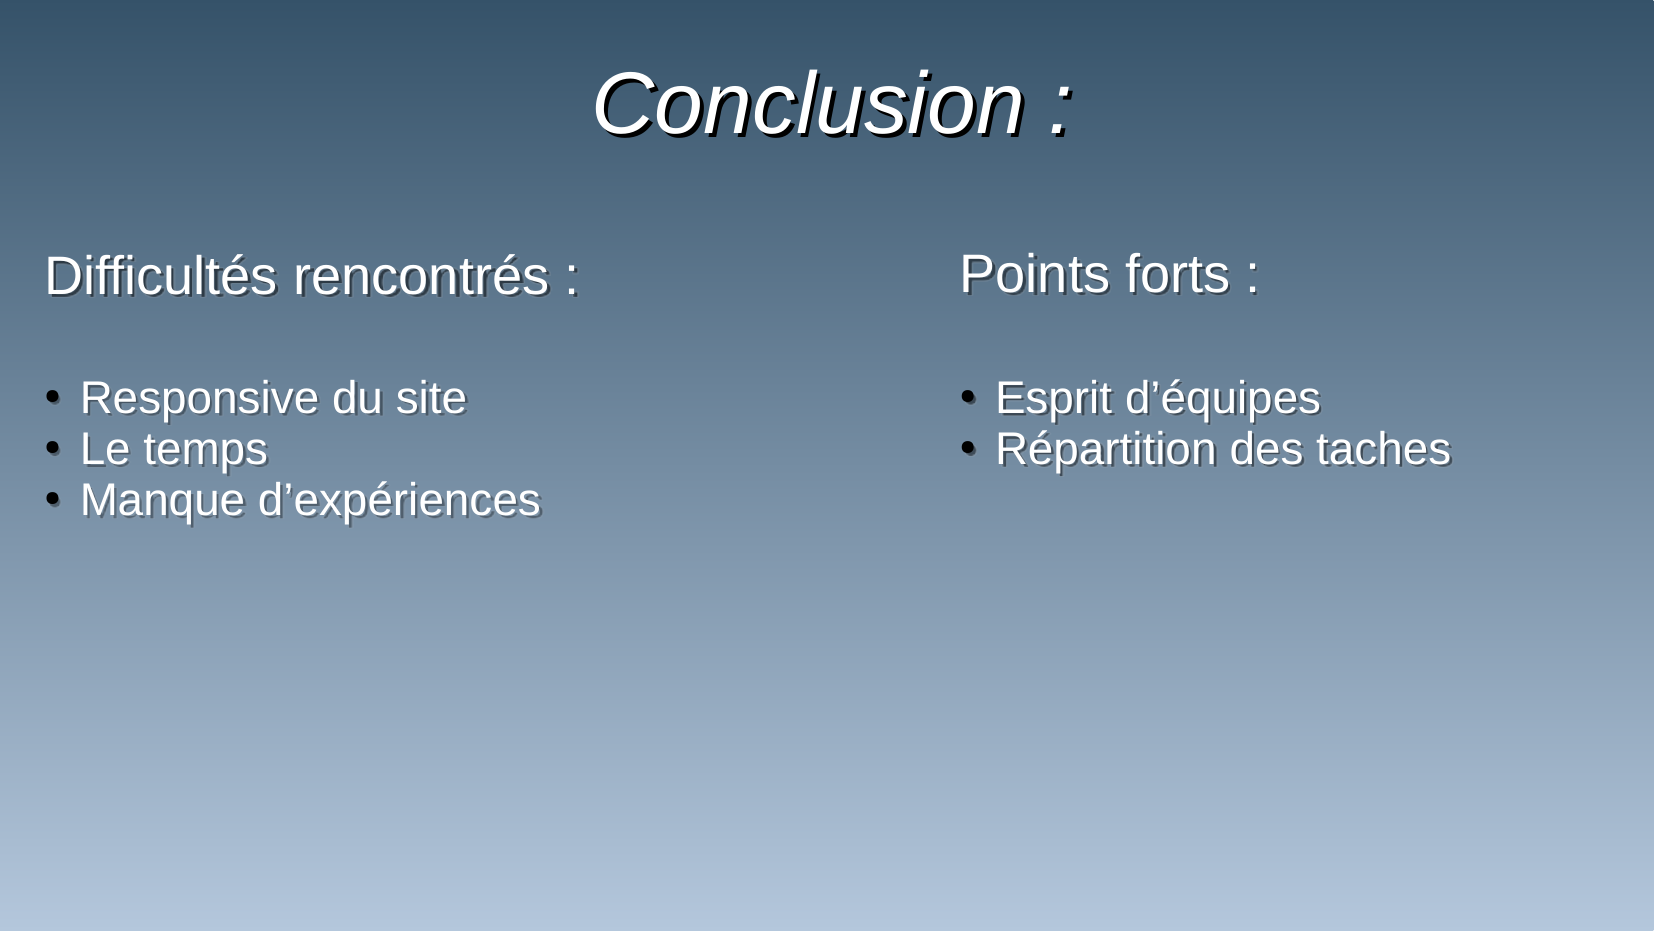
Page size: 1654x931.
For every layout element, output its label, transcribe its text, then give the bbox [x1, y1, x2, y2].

text_box Points forts : [944, 236, 1477, 312]
text_box Difficultés rencontrés : [29, 238, 680, 314]
title Conclusion : [88, 0, 1577, 207]
text_box Esprit d’équipes Répartition des taches [944, 364, 1595, 482]
text_box Responsive du site Le temps Manque d’expériences [29, 364, 739, 585]
